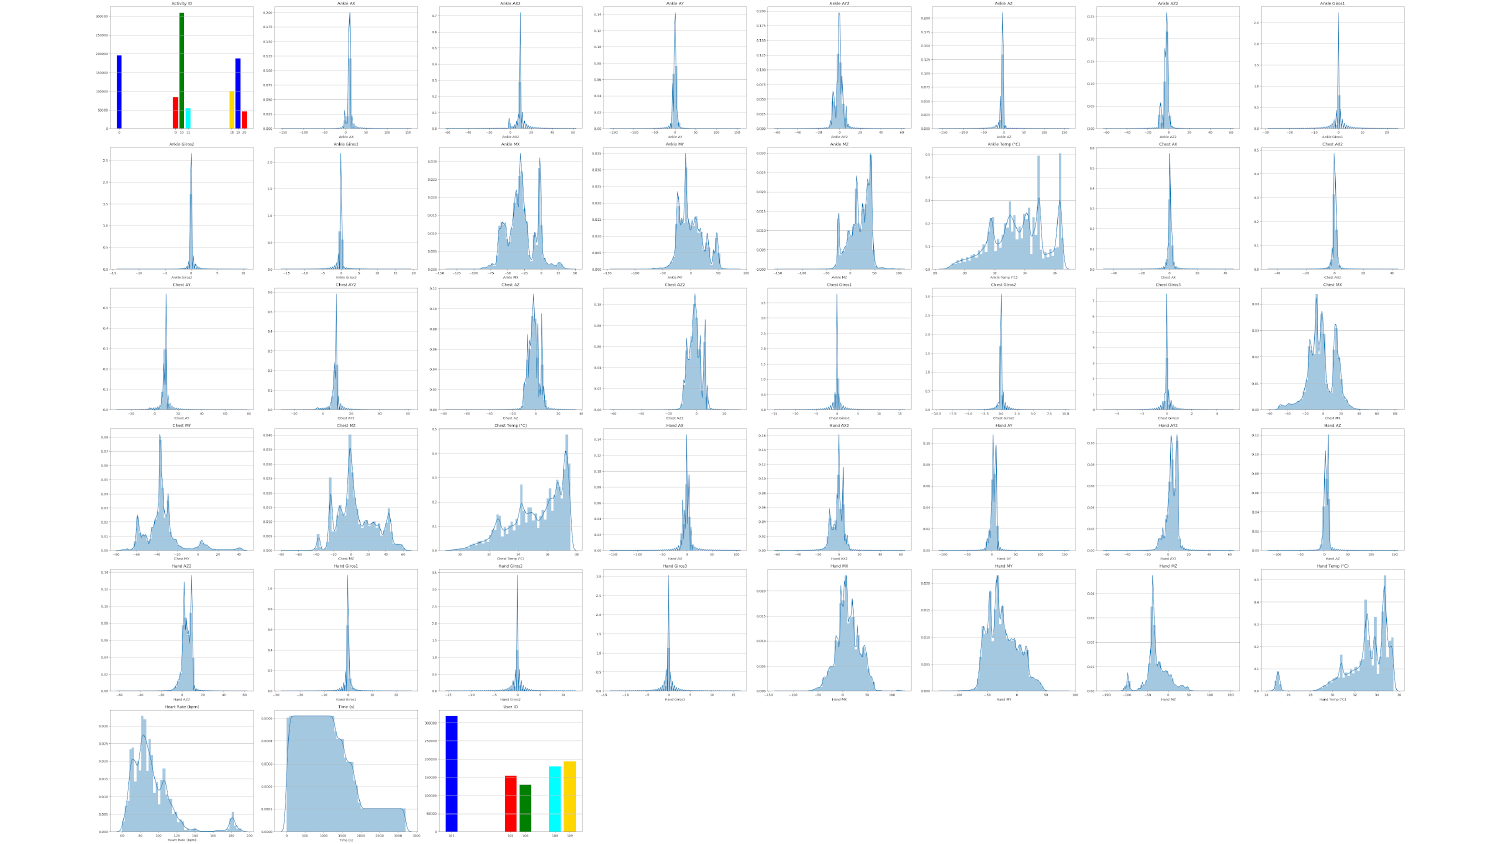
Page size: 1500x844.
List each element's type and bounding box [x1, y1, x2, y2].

picture [93, 0, 1407, 844]
